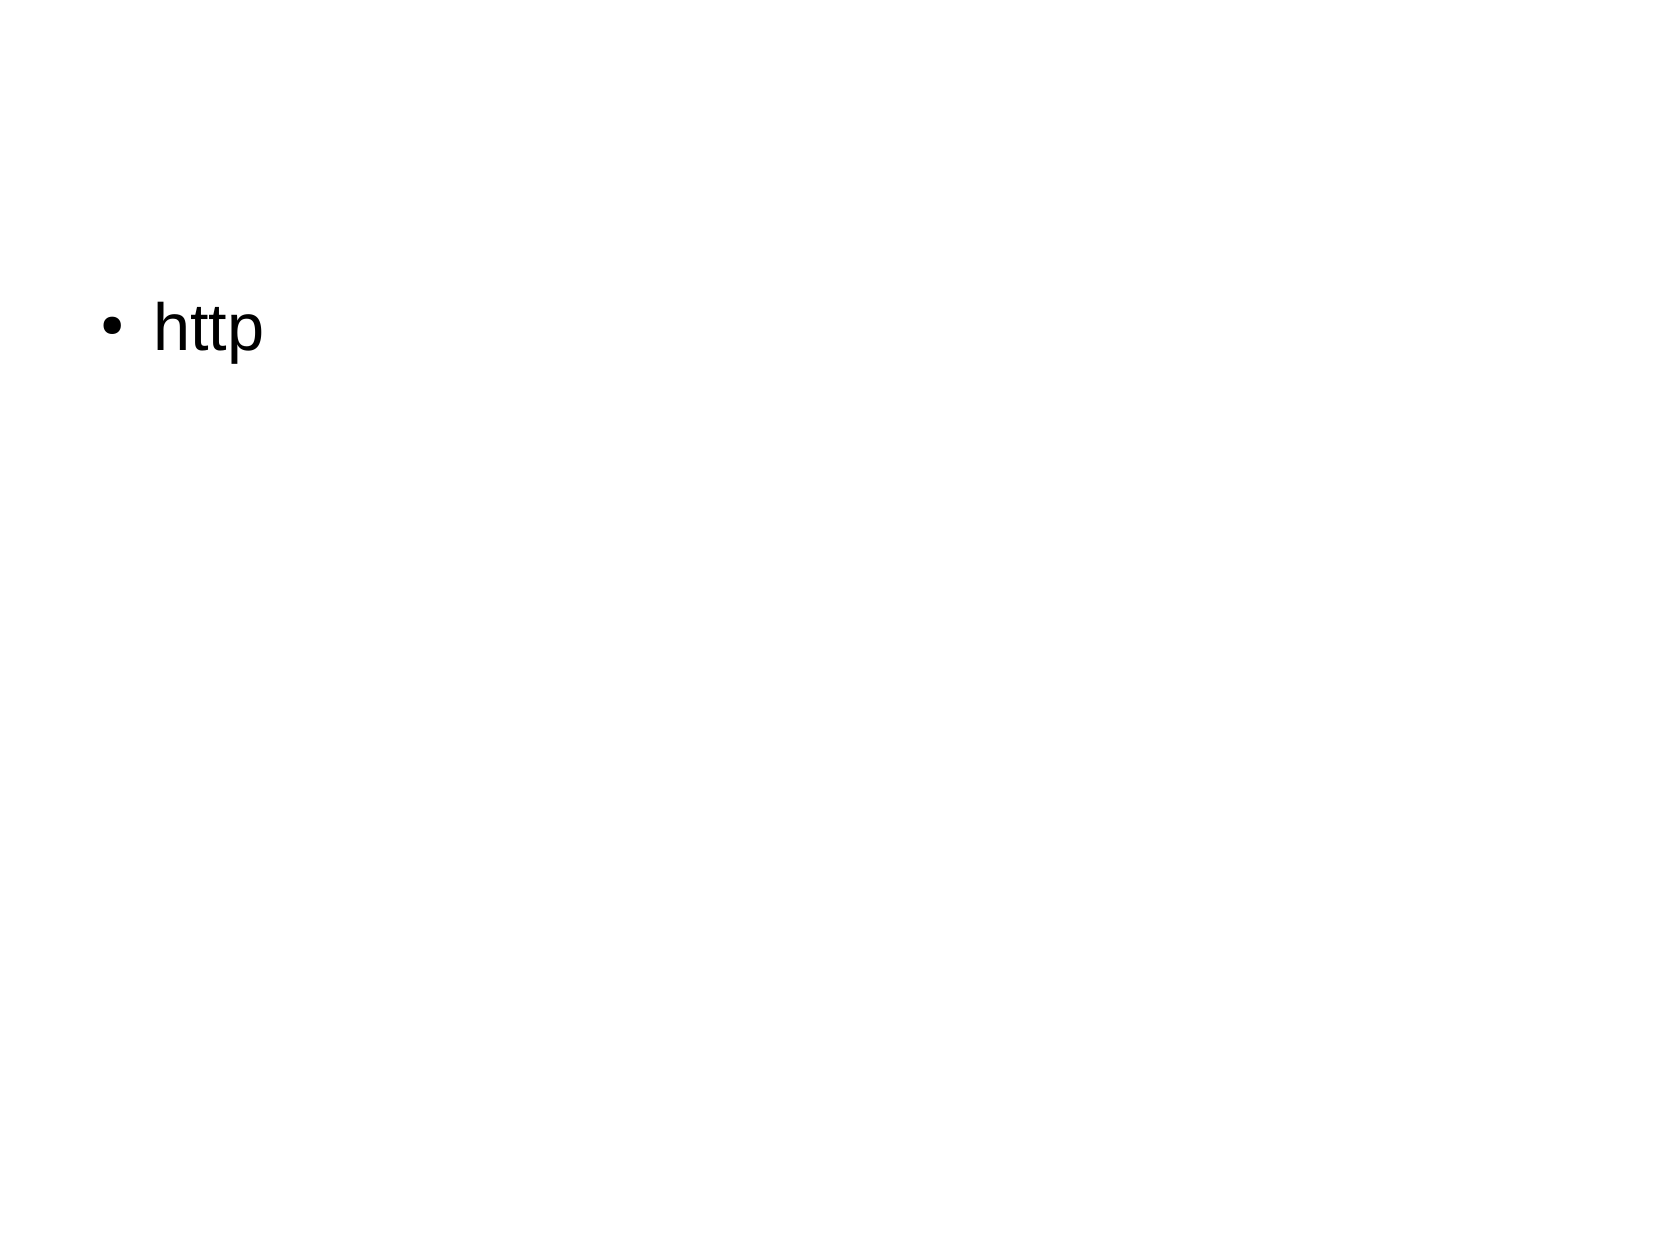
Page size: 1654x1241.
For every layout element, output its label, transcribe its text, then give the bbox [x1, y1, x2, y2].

list http [82, 290, 1571, 1010]
